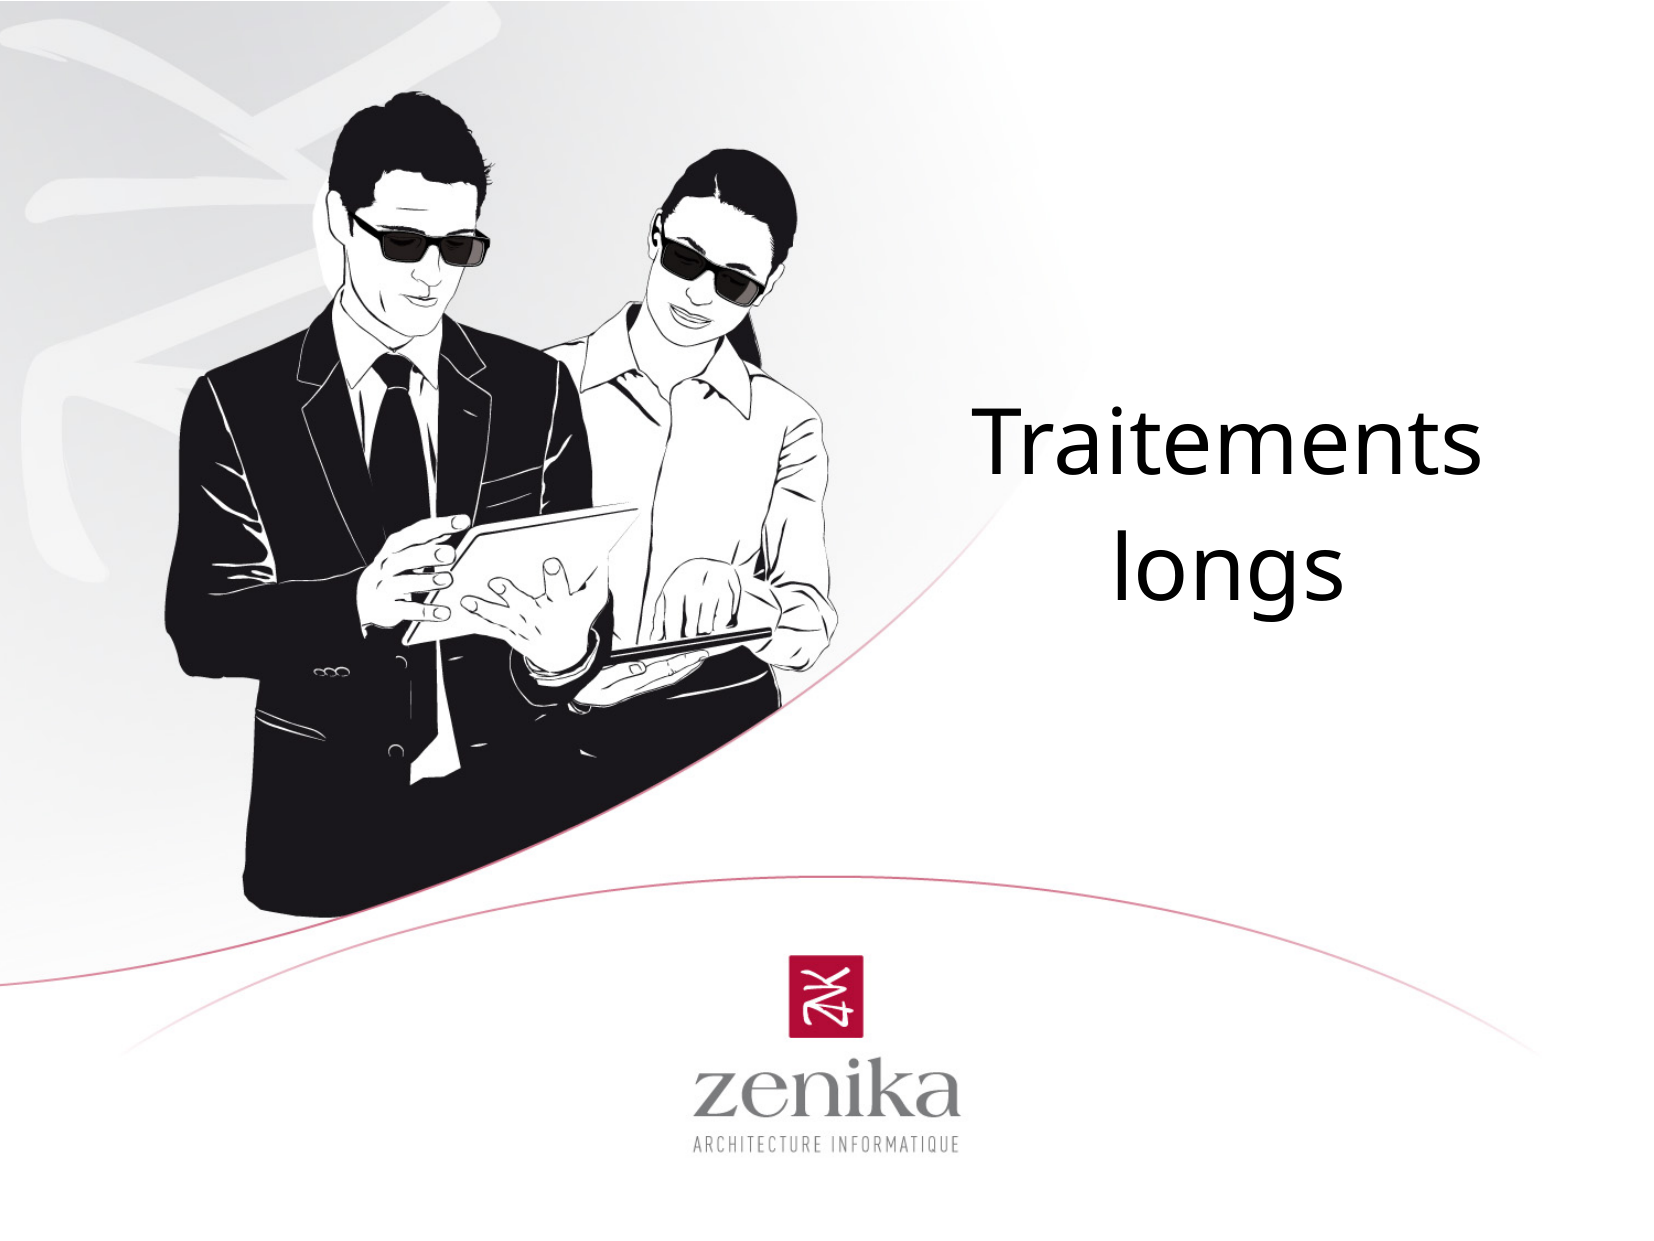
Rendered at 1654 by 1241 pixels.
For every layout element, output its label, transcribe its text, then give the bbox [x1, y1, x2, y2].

subtitle [885, 590, 1571, 875]
picture [0, 1, 1652, 1241]
title Traitements longs [885, 320, 1571, 590]
